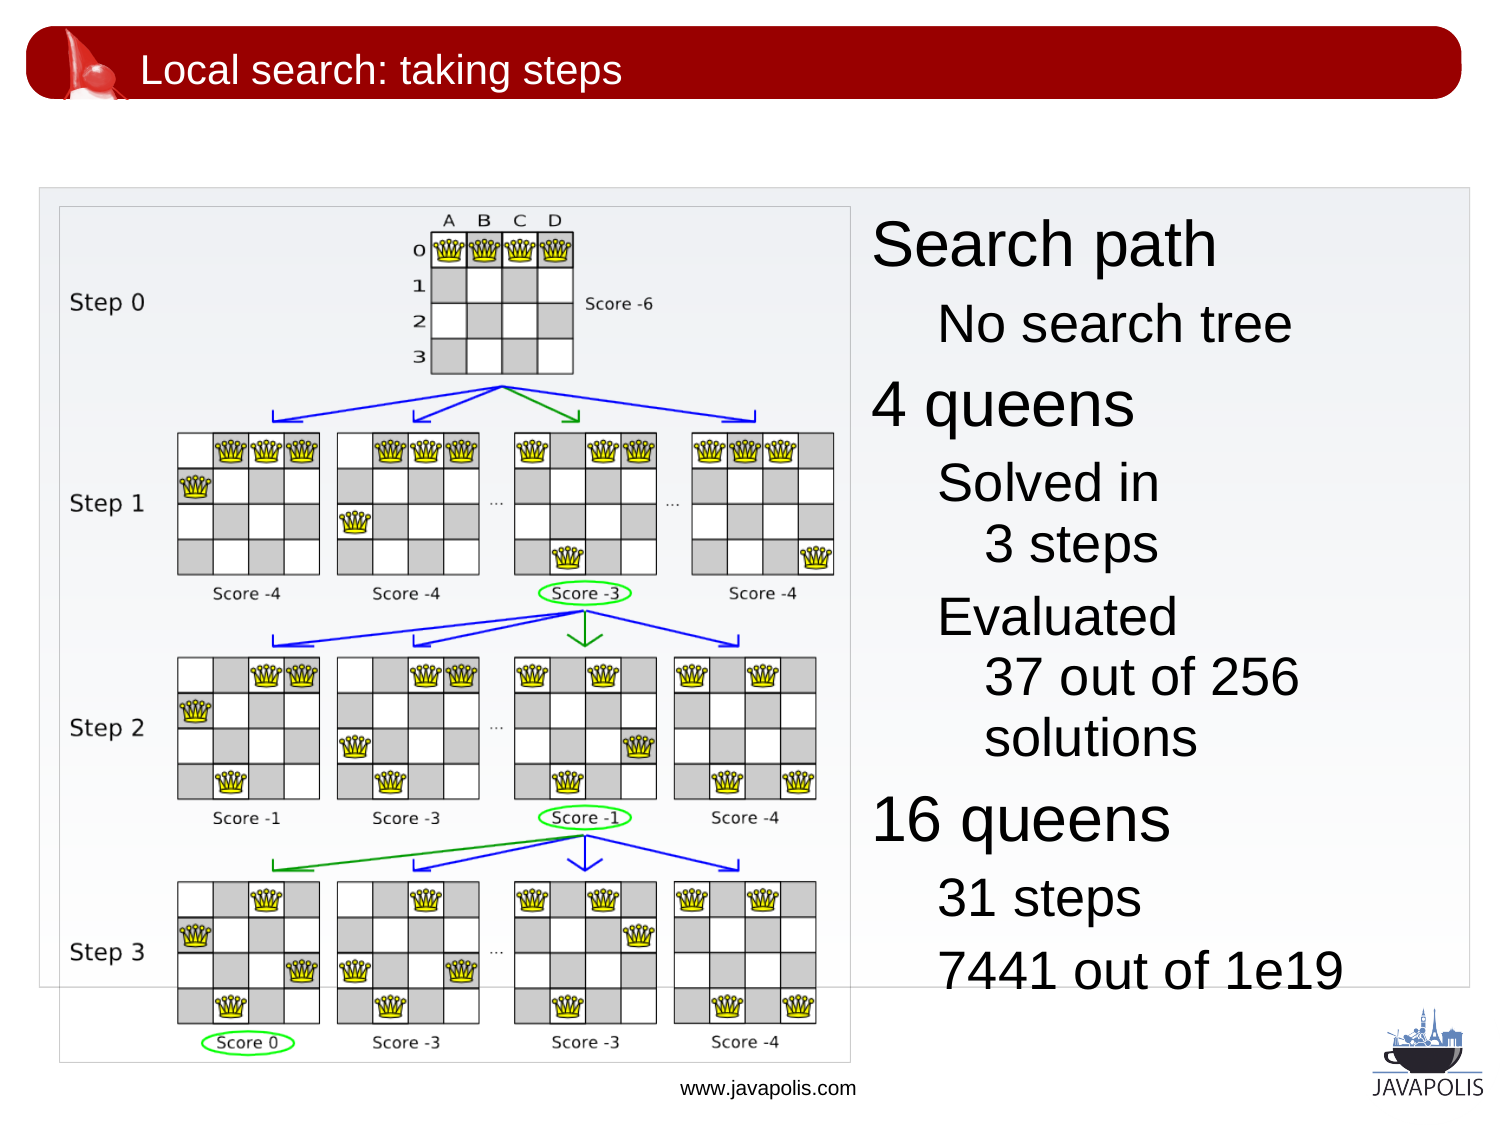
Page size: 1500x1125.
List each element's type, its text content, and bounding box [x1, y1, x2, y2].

title Local search: taking steps [125, 0, 1450, 101]
list Search path No search tree 4 queens Solved in 3 steps Evaluated 37 out of 256 solutions 16 queens 31 steps 7441 out of 1e19 [856, 199, 1418, 1034]
picture [59, 206, 851, 1063]
picture [62, 28, 125, 100]
picture [1366, 1006, 1500, 1125]
